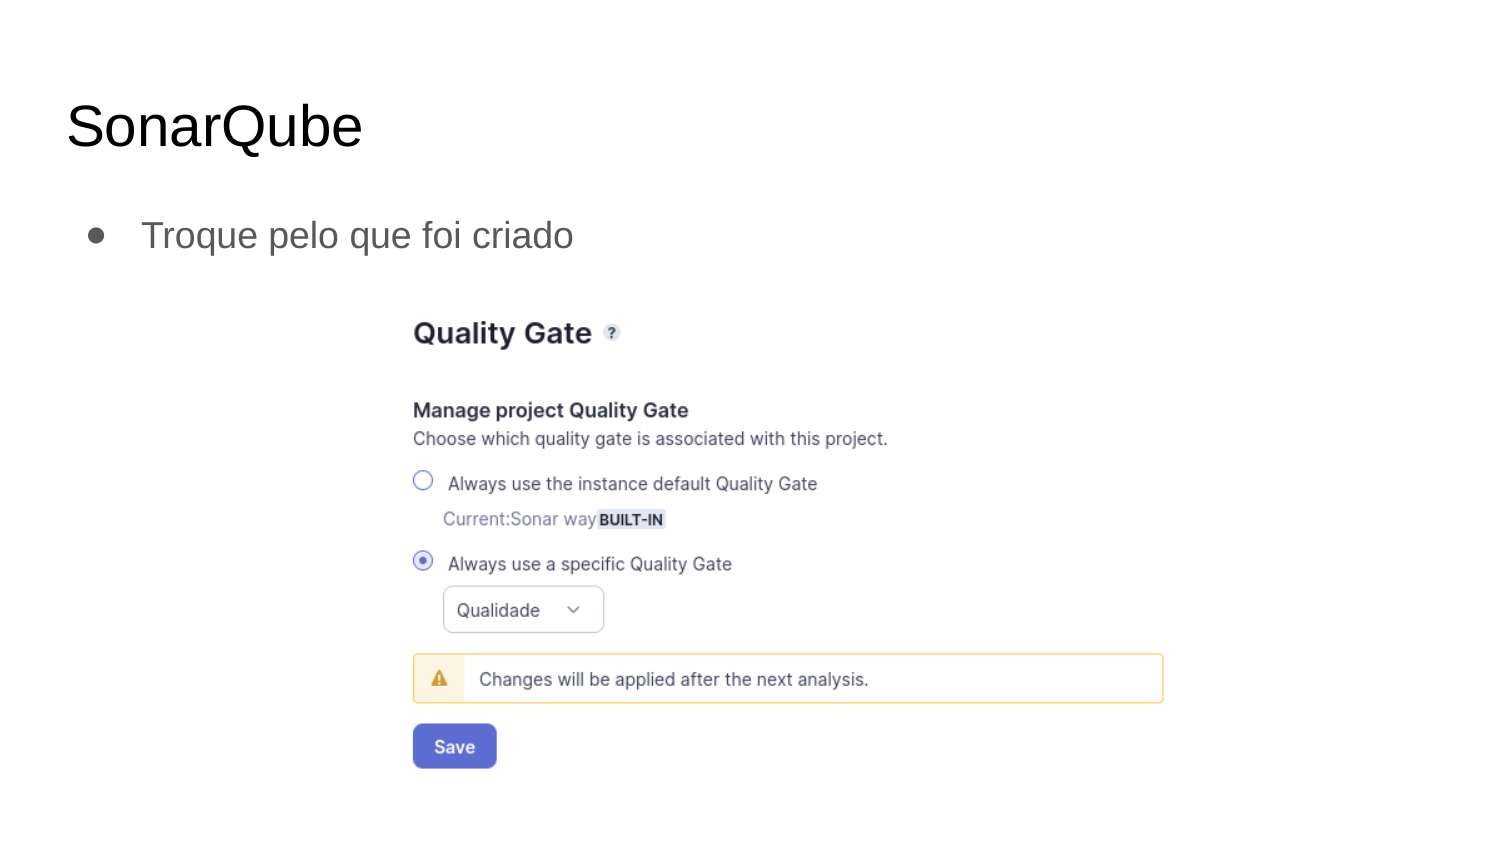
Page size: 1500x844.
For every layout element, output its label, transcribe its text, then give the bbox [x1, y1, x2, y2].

list Troque pelo que foi criado [51, 189, 1489, 750]
picture [328, 321, 1190, 770]
title SonarQube [51, 72, 1449, 167]
